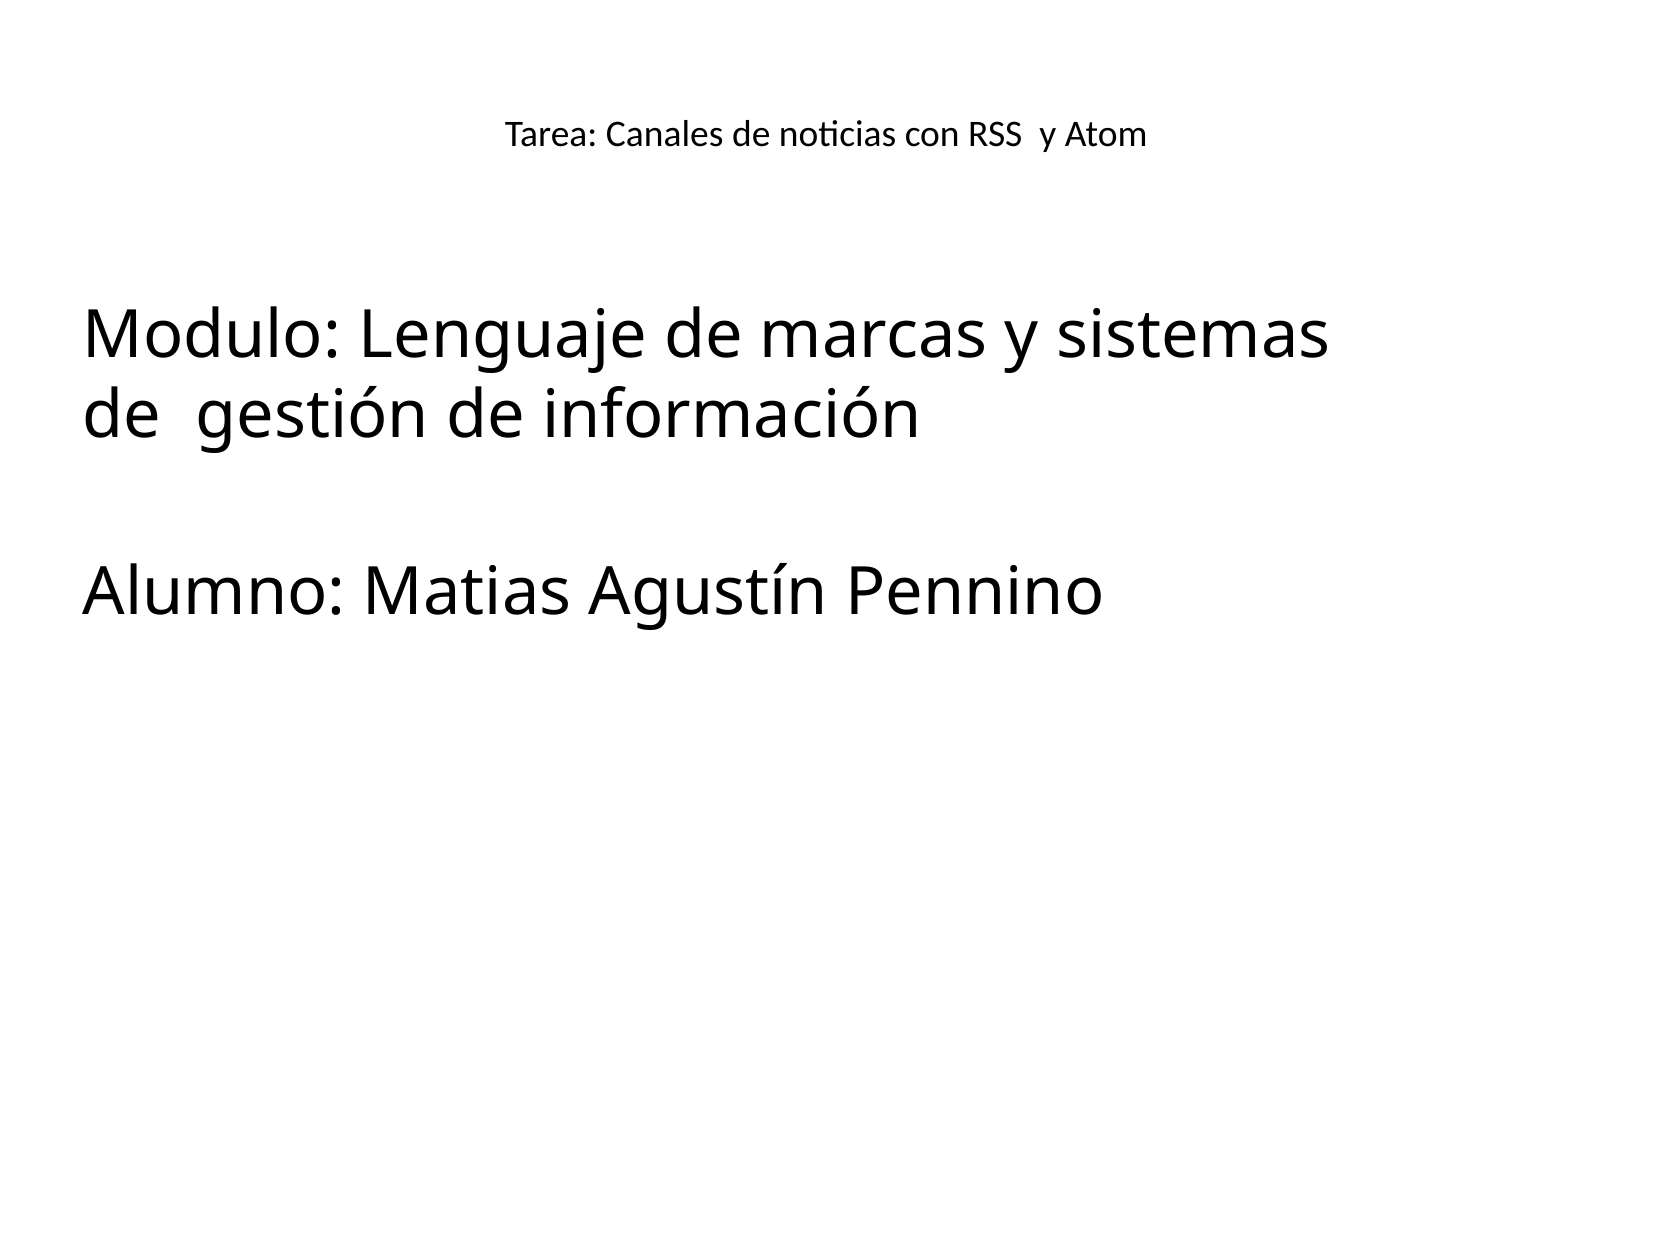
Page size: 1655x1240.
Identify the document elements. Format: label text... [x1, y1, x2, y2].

text_box Modulo: Lenguaje de marcas y sistemas de gestión de información Alumno: Matias Agustín Pennino [80, 281, 1369, 628]
title Tarea: Canales de noticias con RSS y Atom [90, 39, 1562, 259]
